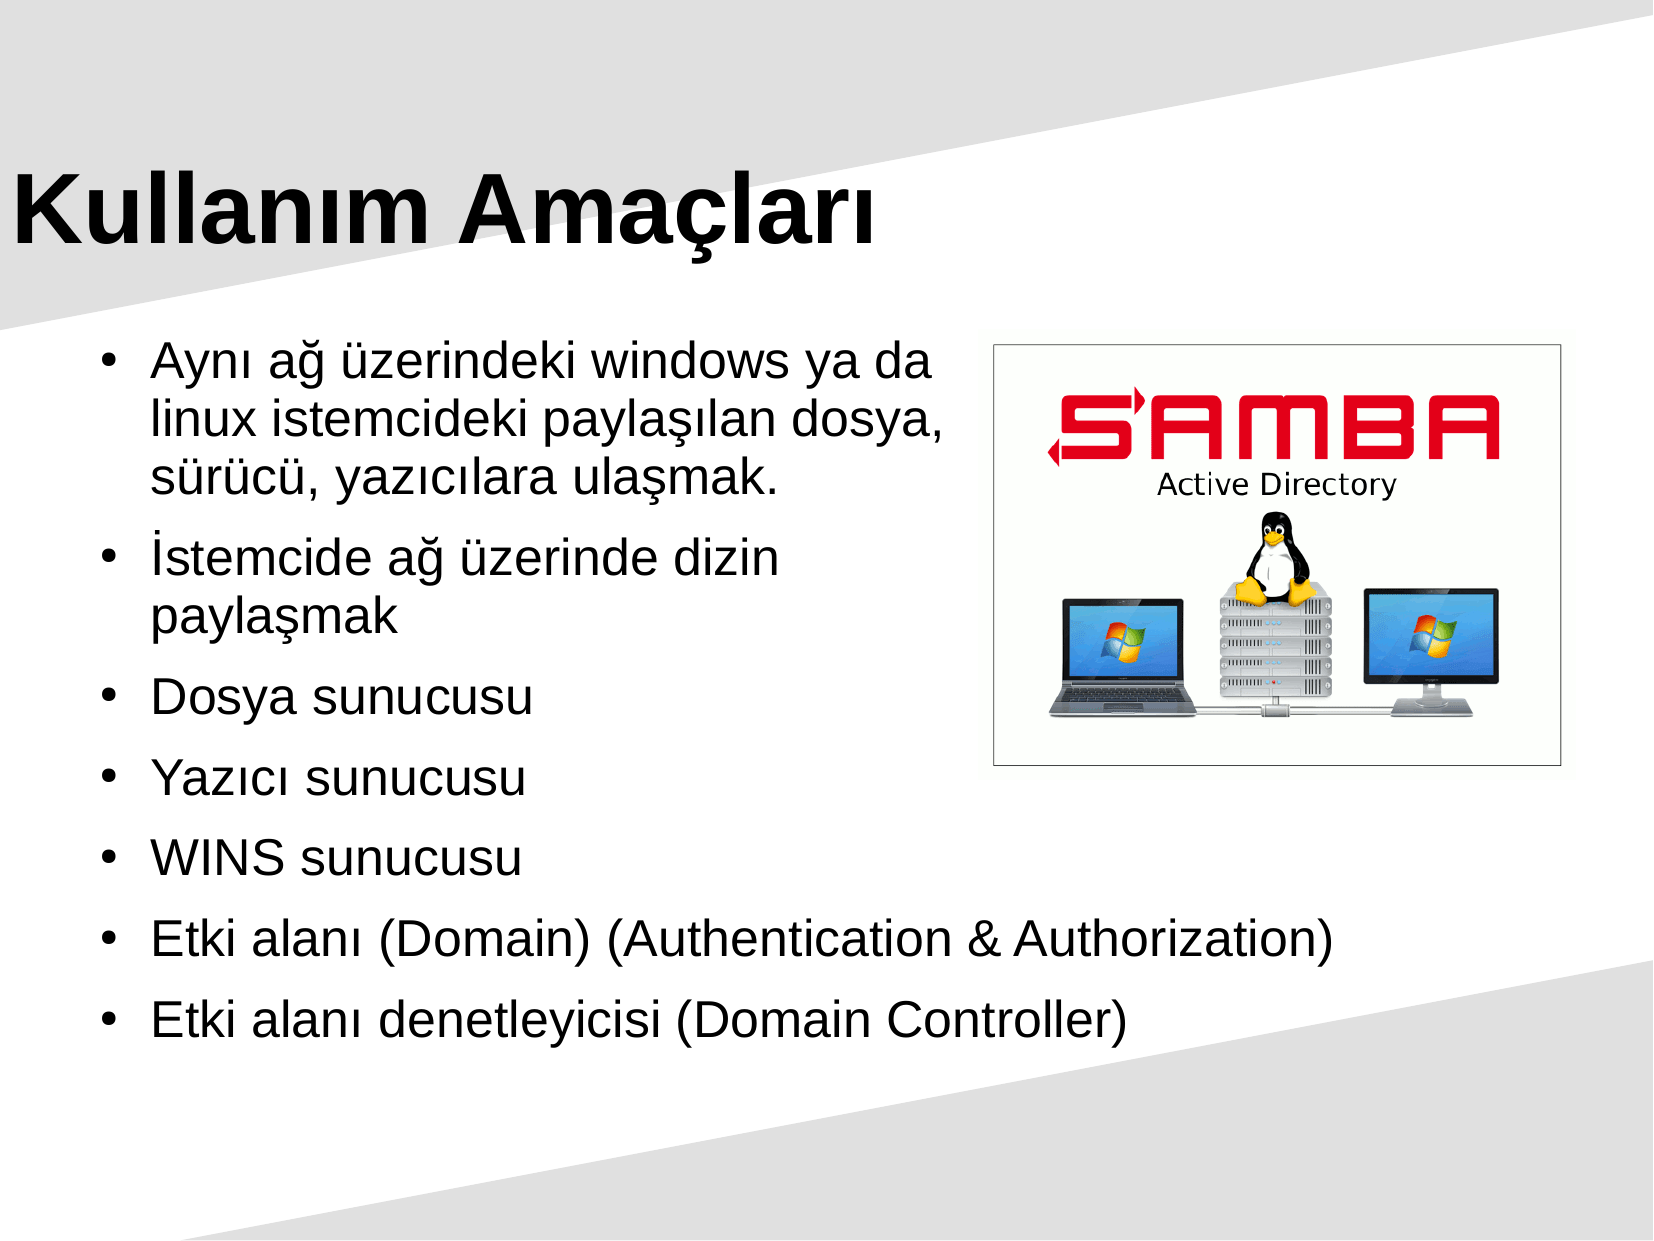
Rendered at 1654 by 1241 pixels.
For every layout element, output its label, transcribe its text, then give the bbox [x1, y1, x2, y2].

list Aynı ağ üzerindeki windows ya da linux istemcideki paylaşılan dosya, sürücü, yazıcılara ulaşmak. İstemcide ağ üzerinde dizin paylaşmak Dosya sunucusu Yazıcı sunucusu WINS sunucusu Etki alanı (Domain) (Authentication & Authorization) Etki alanı denetleyicisi (Domain Controller) [82, 331, 1538, 1052]
title Kullanım Amaçları [11, 105, 1499, 313]
picture [978, 329, 1576, 781]
